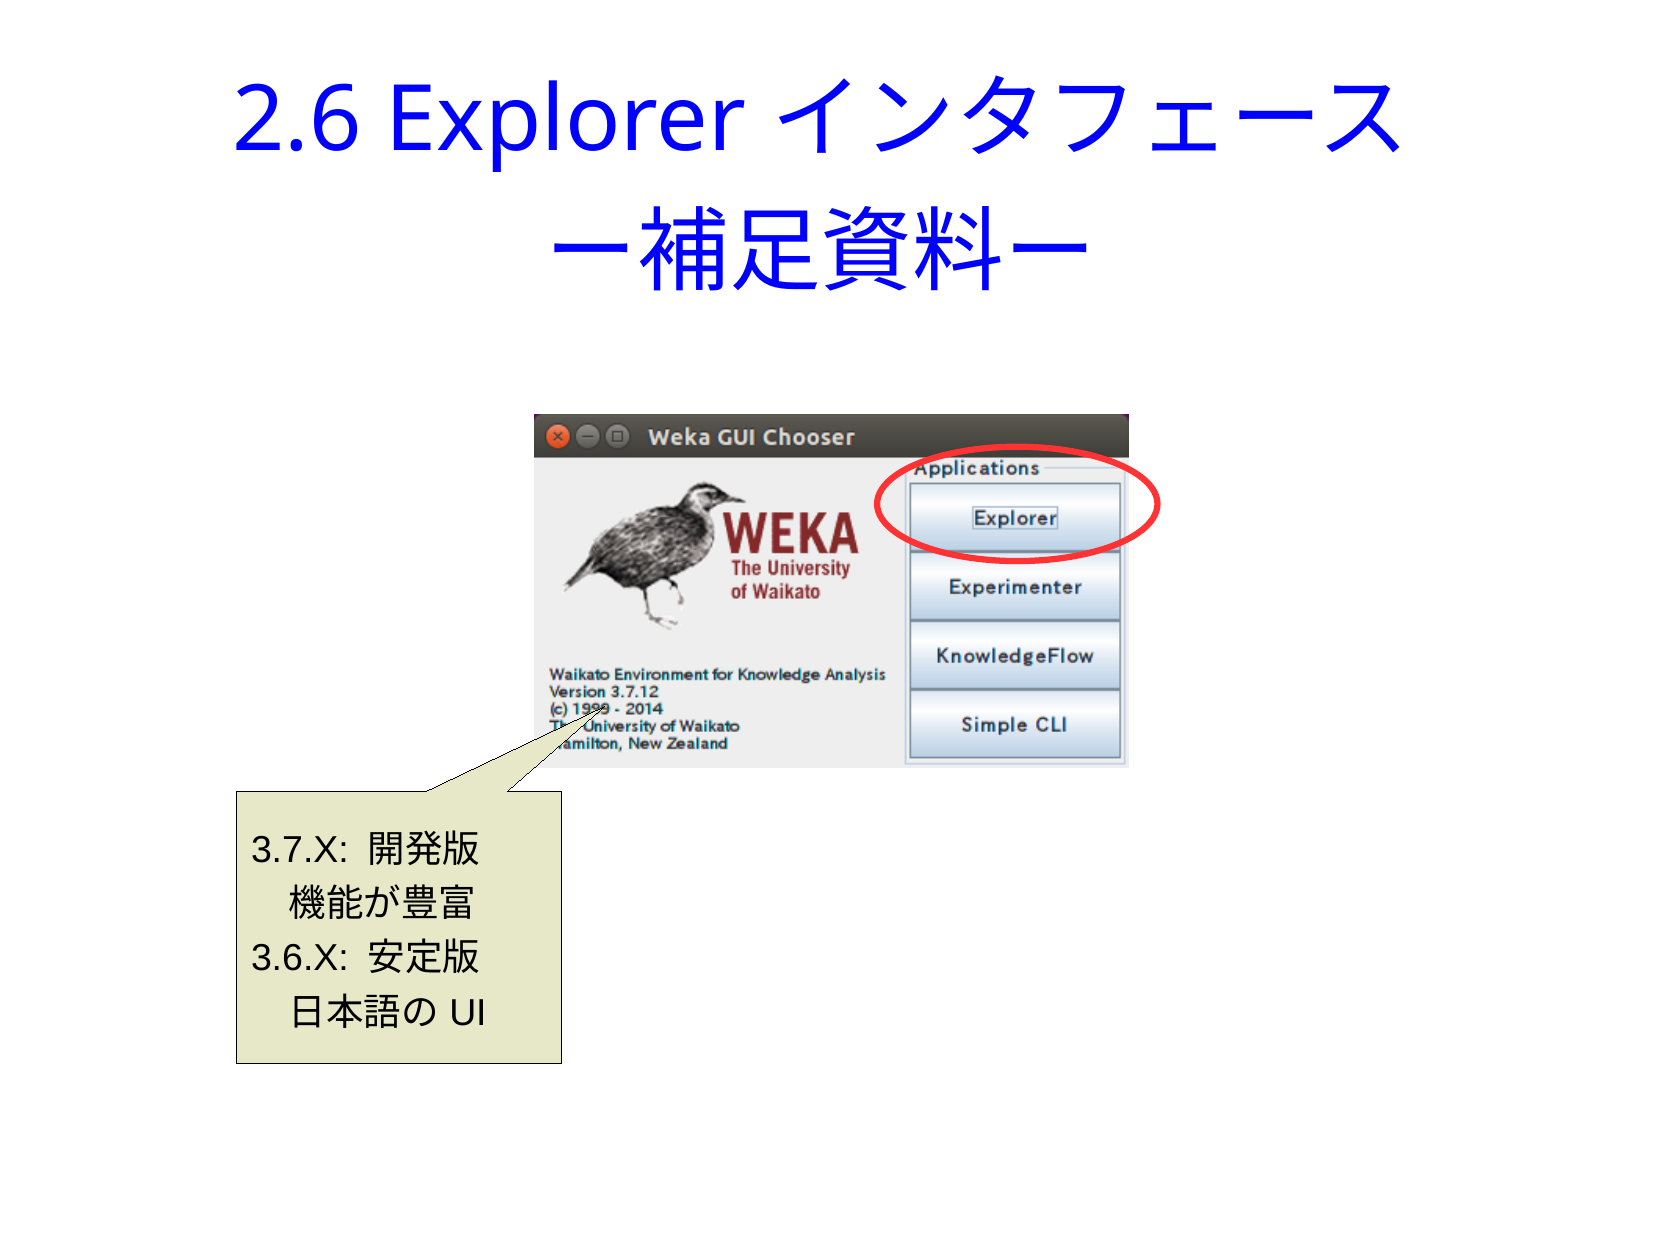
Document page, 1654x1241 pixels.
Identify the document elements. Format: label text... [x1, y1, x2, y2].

picture [881, 450, 1129, 557]
picture [534, 414, 1129, 768]
title 2.6 Explorerインタフェース ー補足資料ー [76, 39, 1565, 315]
text_box 3.7.X: 開発版 機能が豊富 3.6.X: 安定版 日本語のUI [236, 706, 605, 1064]
